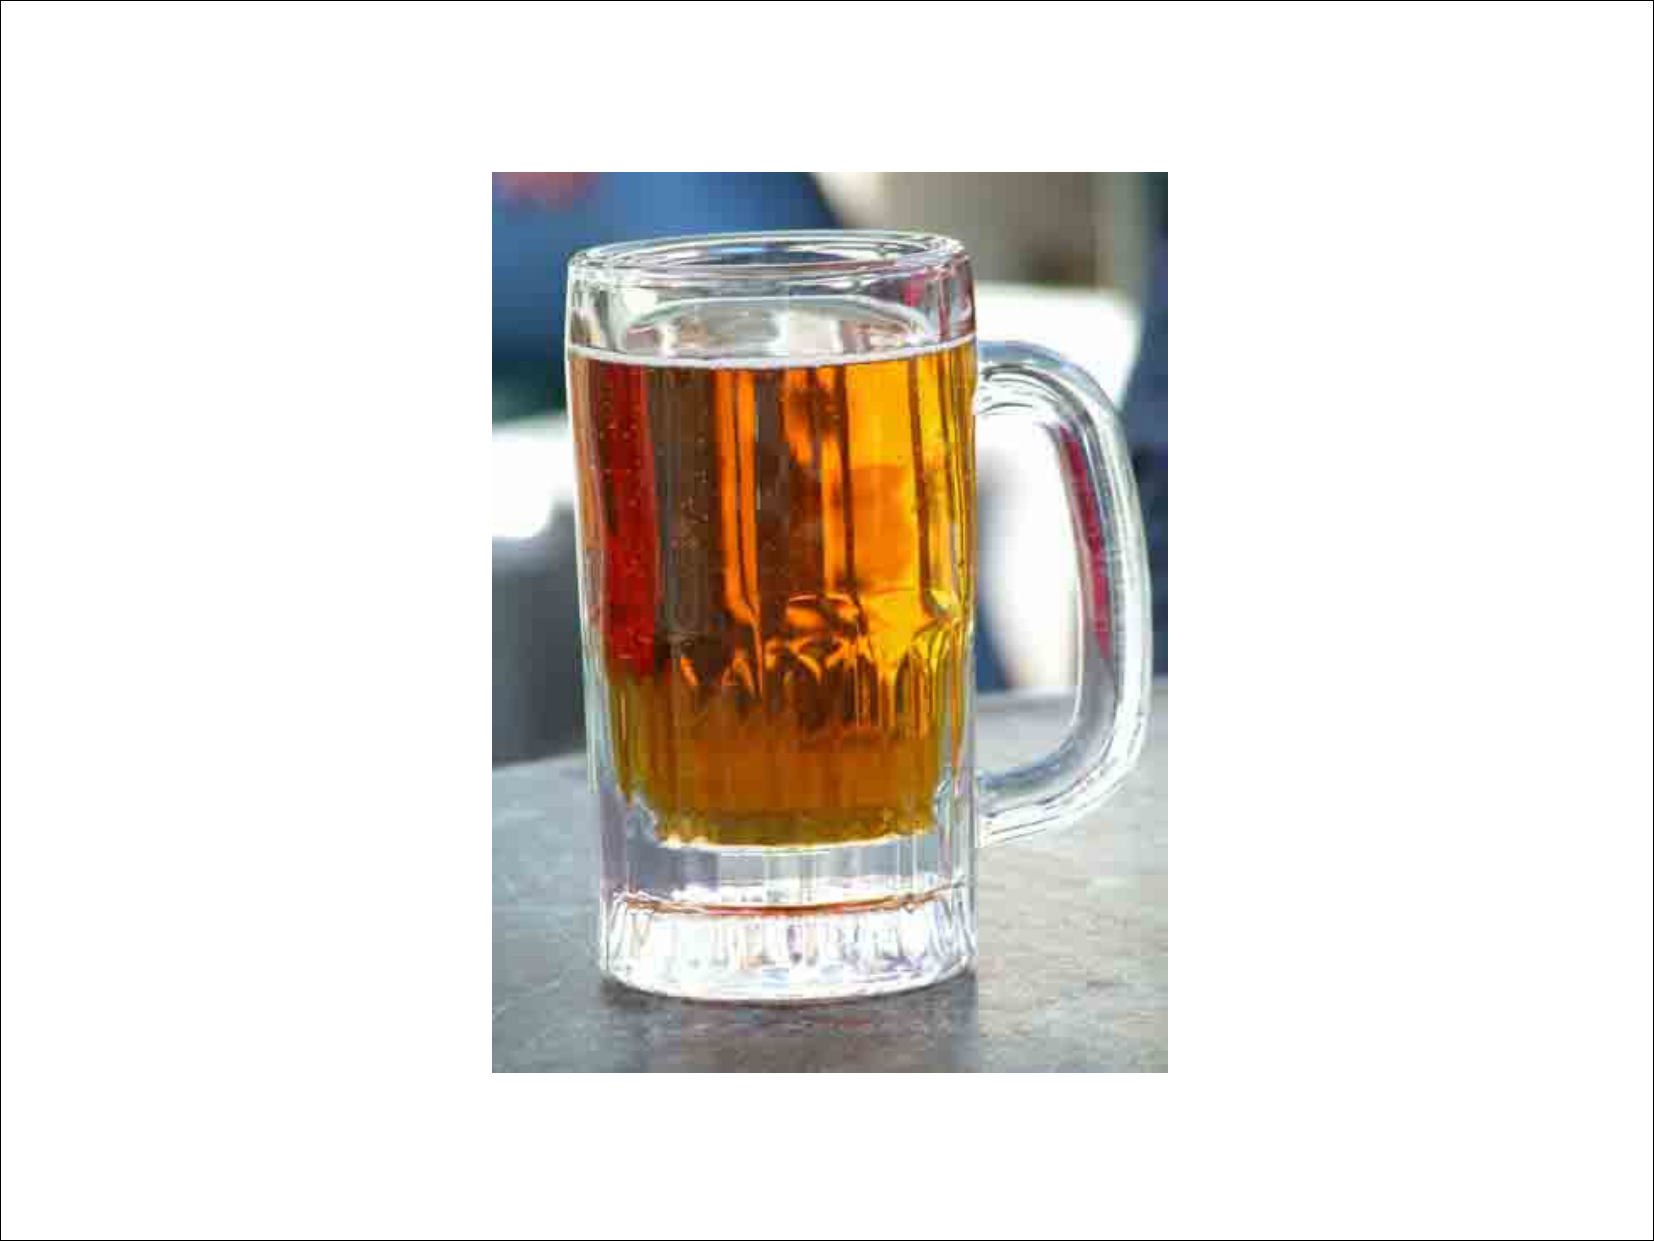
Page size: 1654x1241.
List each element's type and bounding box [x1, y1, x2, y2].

picture [492, 172, 1168, 1073]
text_box [0, 0, 1654, 1241]
